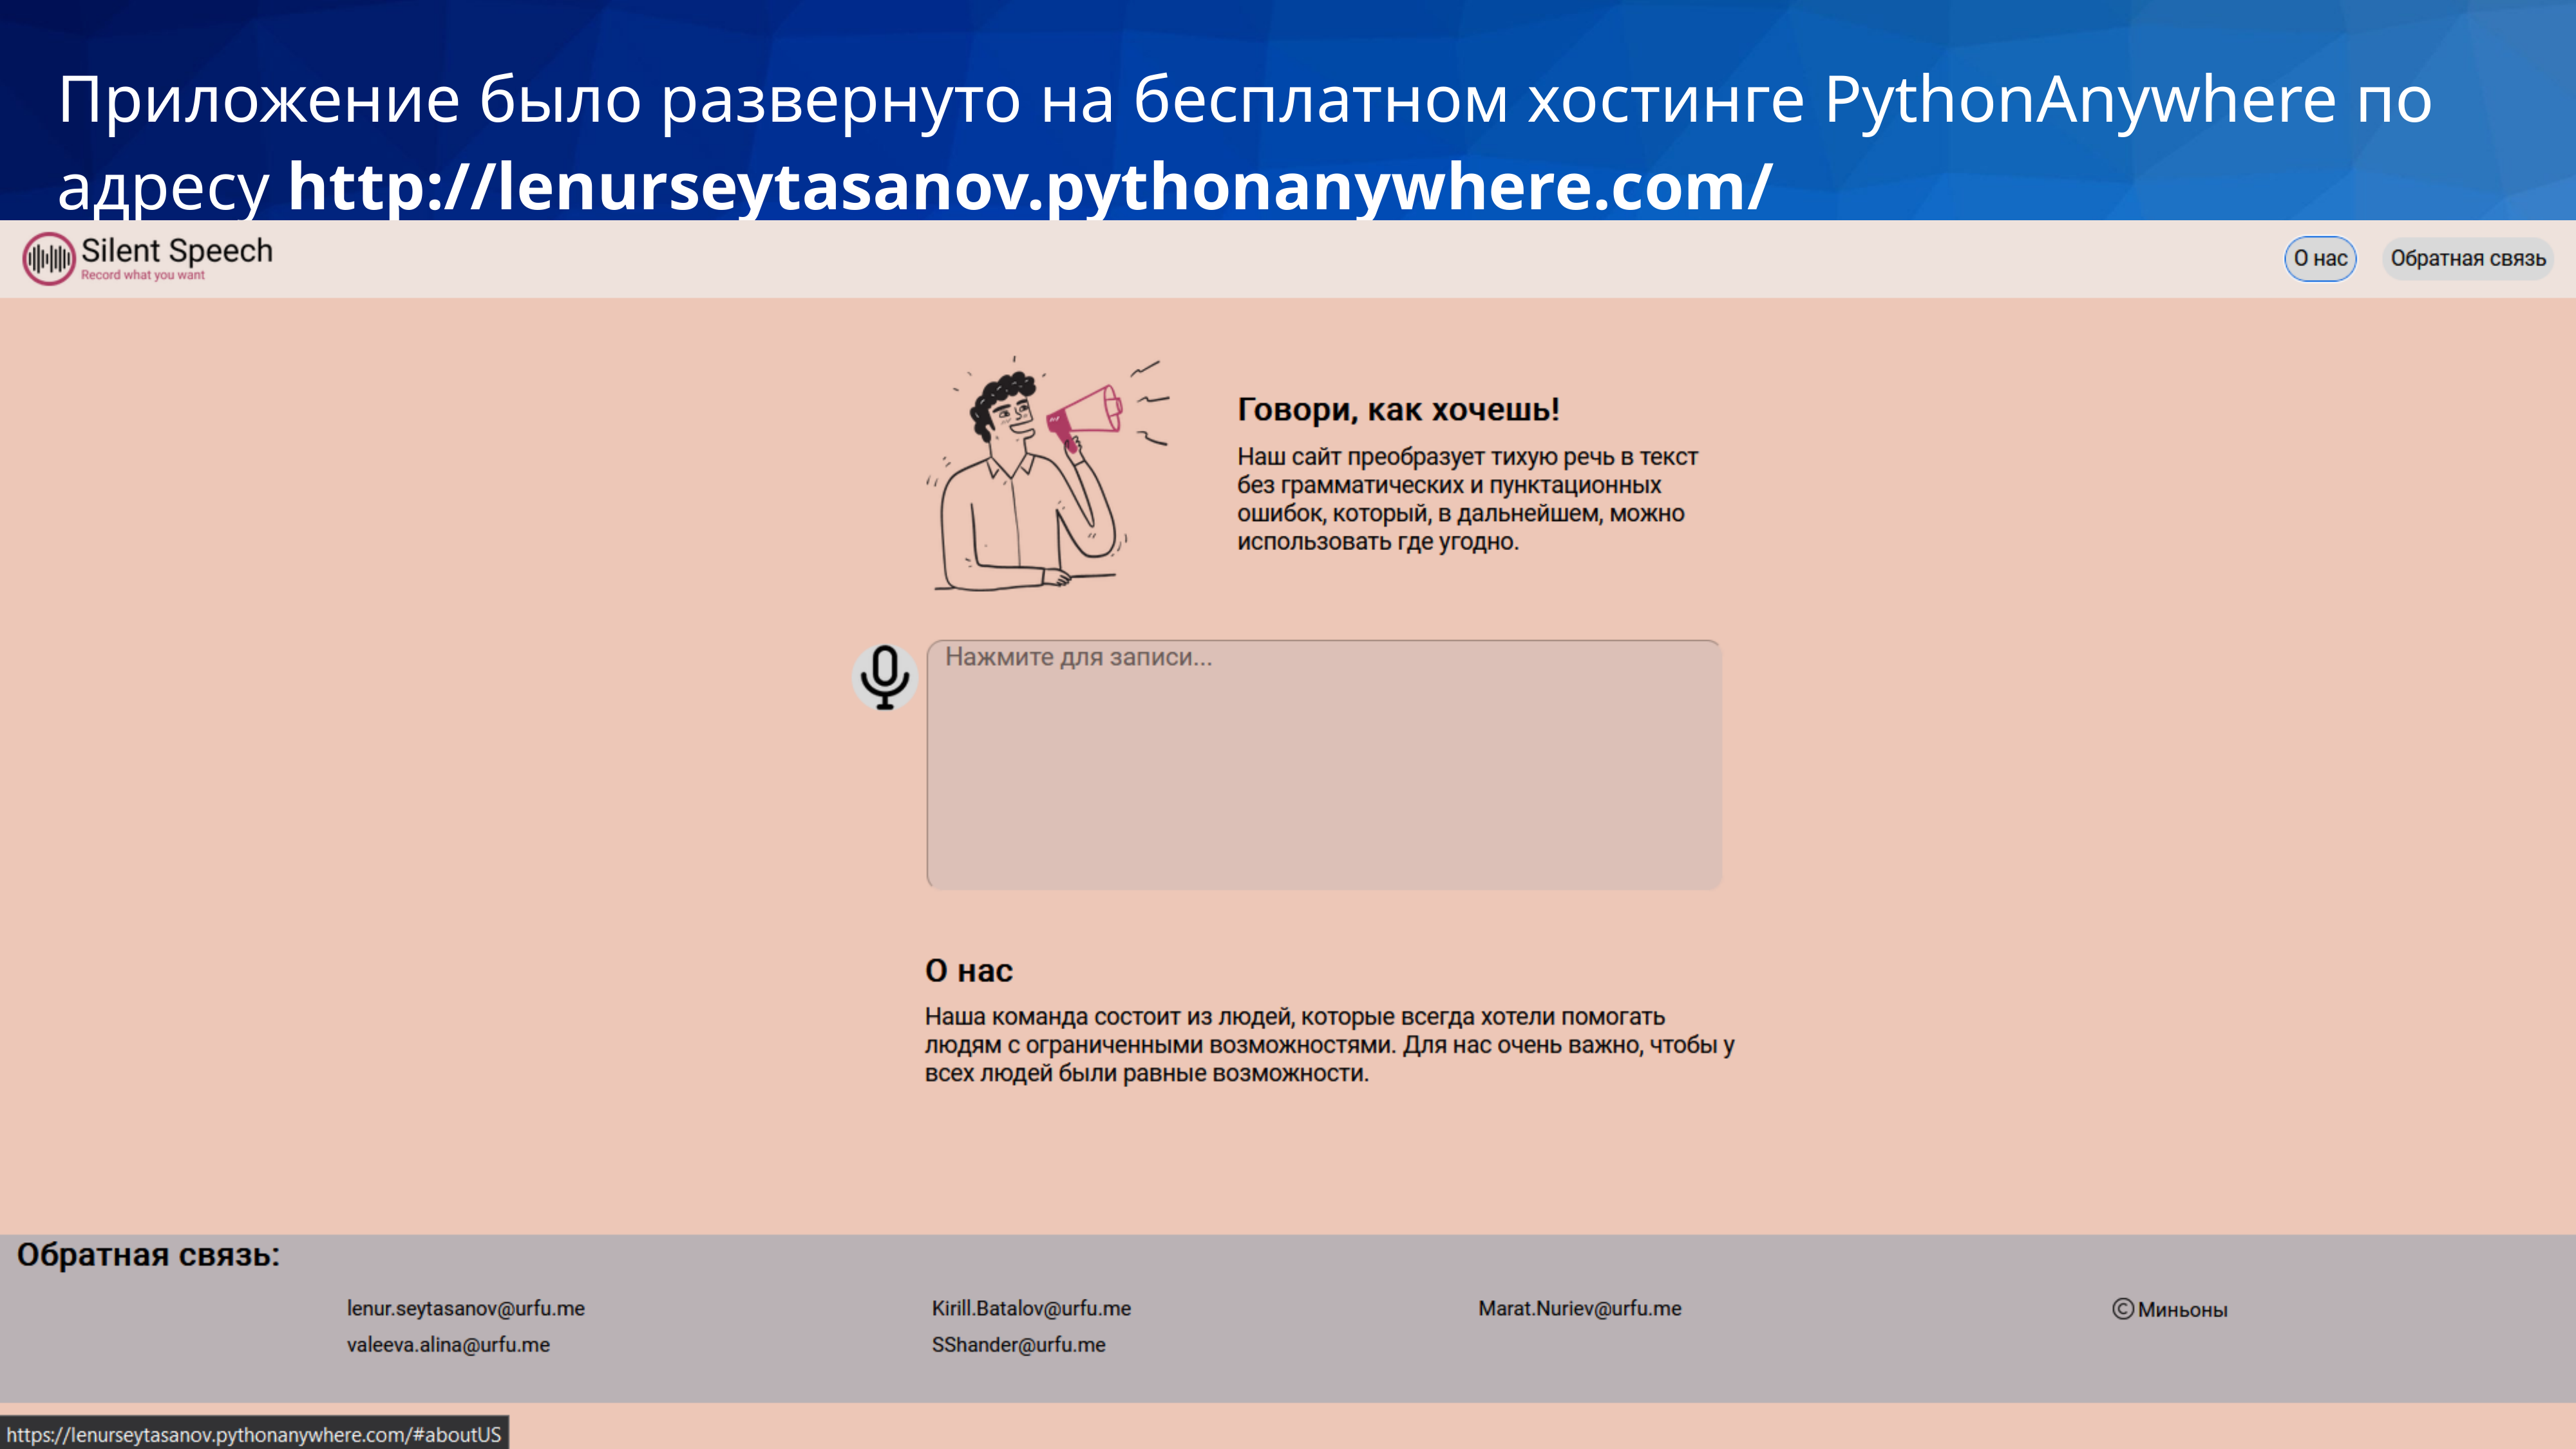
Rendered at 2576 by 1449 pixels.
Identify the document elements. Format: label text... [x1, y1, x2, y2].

title Приложение было развернуто на бесплатном хостинге PythonAnywhere по адресу http://lenurseytasanov.pythonanywhere.com/ [33, 0, 2541, 220]
picture [0, 0, 2576, 1449]
